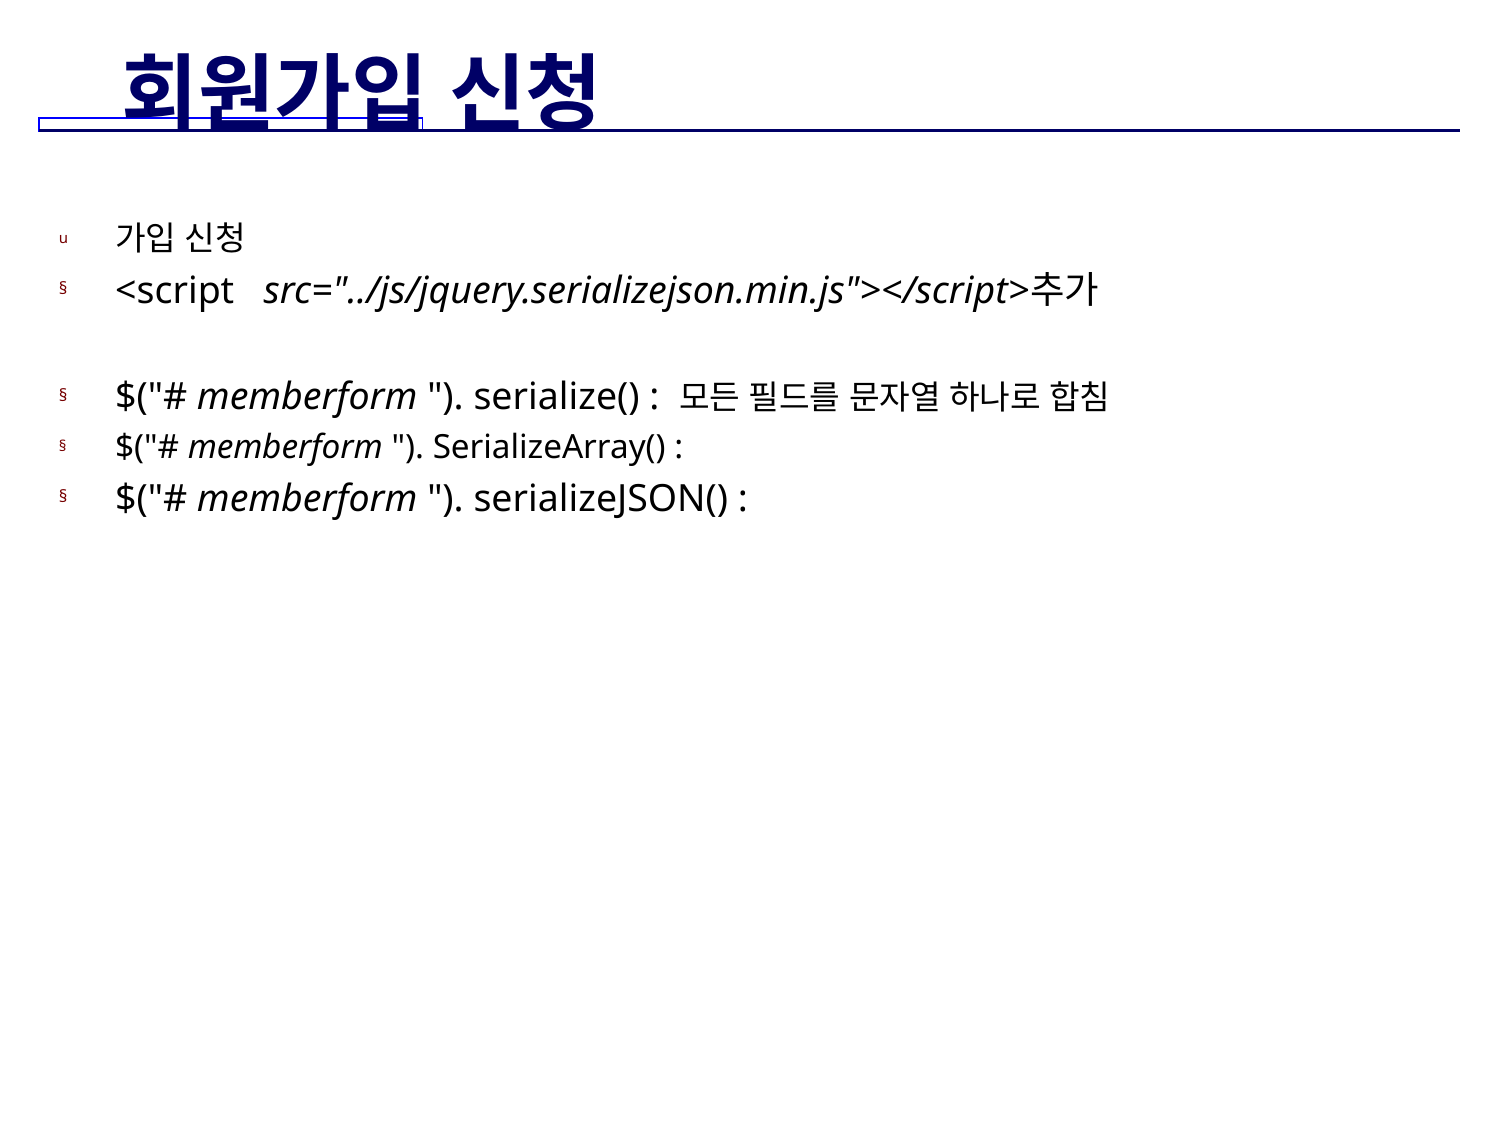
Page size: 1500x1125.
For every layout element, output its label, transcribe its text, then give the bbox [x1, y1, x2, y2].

title 회원가입 신청 [107, 32, 1385, 127]
list 가입 신청 <script src="../js/jquery.serializejson.min.js"></script>추가 $("# memberform "). serialize() : 모든 필드를 문자열 하나로 합침 $("# memberform "). SerializeArray() : $("# memberform "). serializeJSON() : [44, 210, 1460, 1083]
